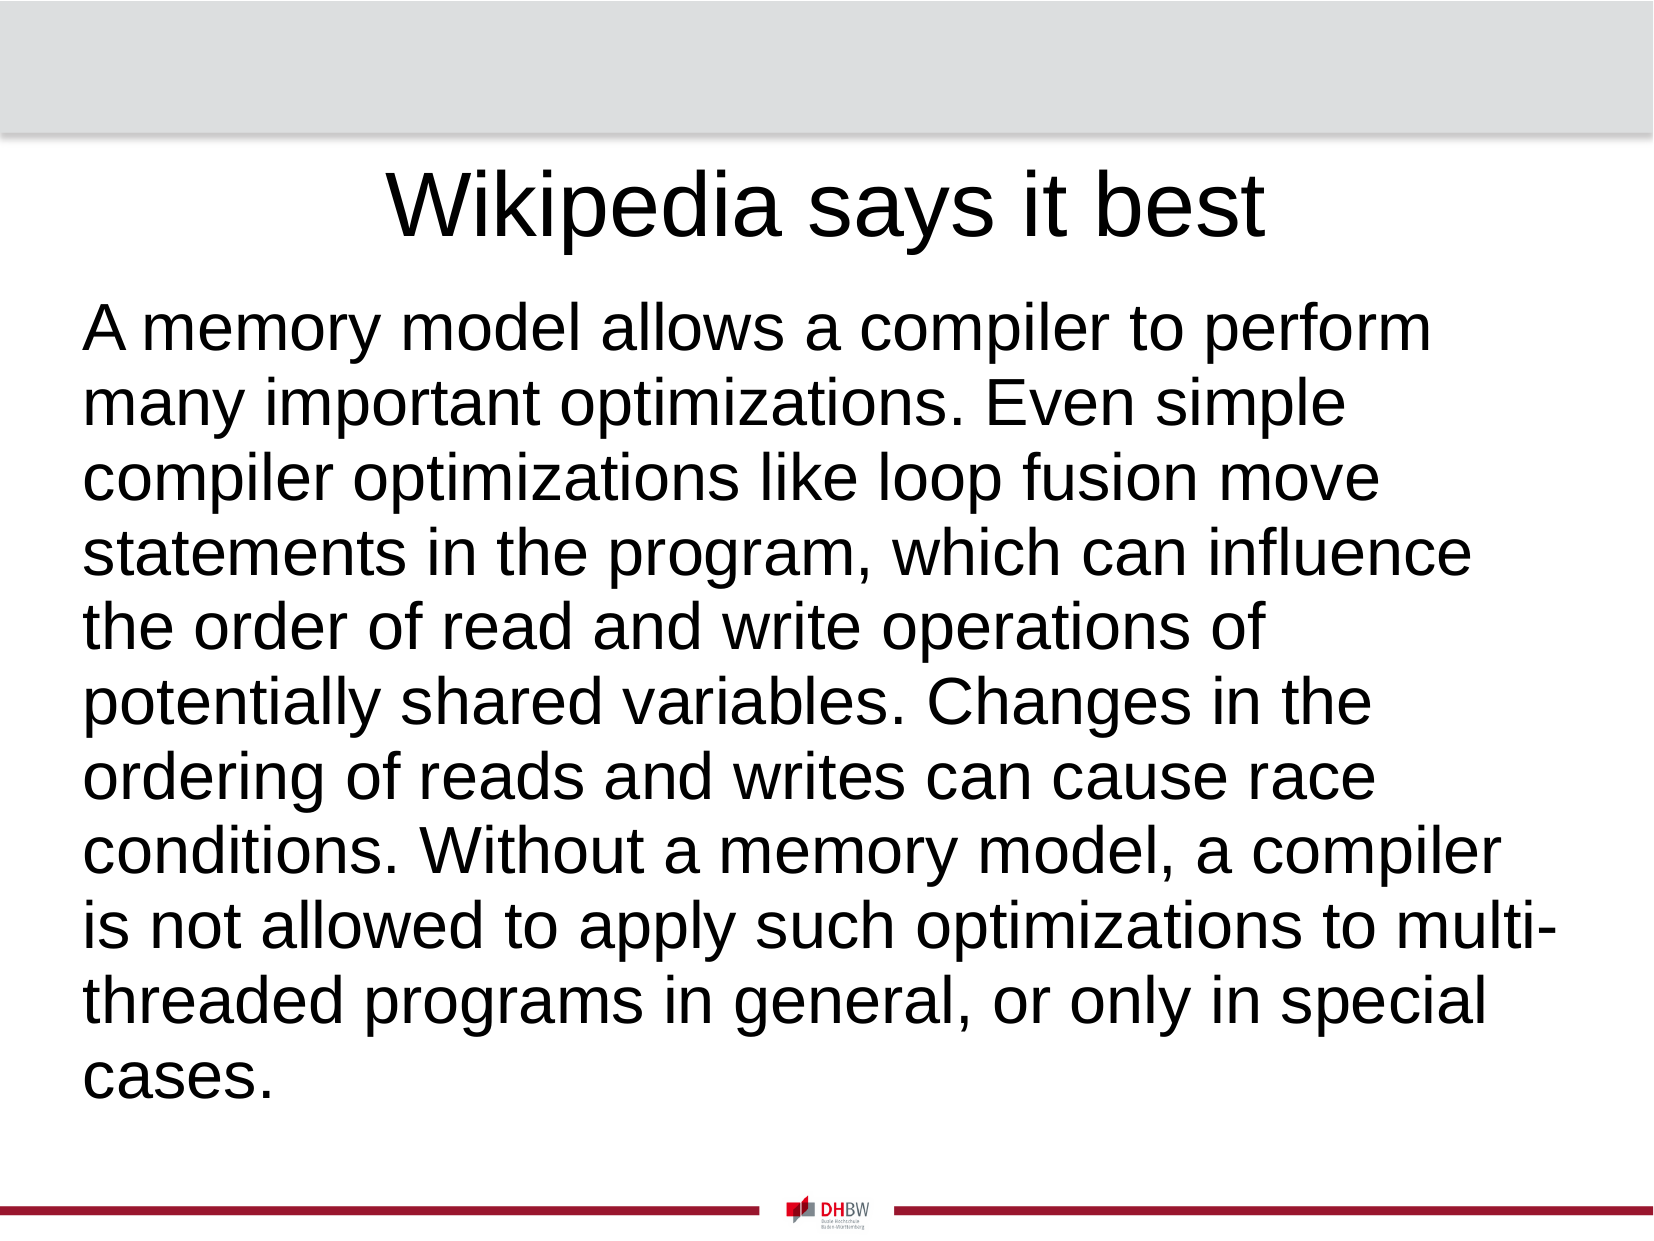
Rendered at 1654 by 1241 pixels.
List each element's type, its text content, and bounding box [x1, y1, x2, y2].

picture [0, 1, 1654, 1237]
title Wikipedia says it best [82, 49, 1571, 257]
list A memory model allows a compiler to perform many important optimizations. Even simple compiler optimizations like loop fusion move statements in the program, which can influence the order of read and write operations of potentially shared variables. Changes in the ordering of reads and writes can cause race conditions. Without a memory model, a compiler is not allowed to apply such optimizations to multi-threaded programs in general, or only in special cases. [82, 290, 1571, 1113]
